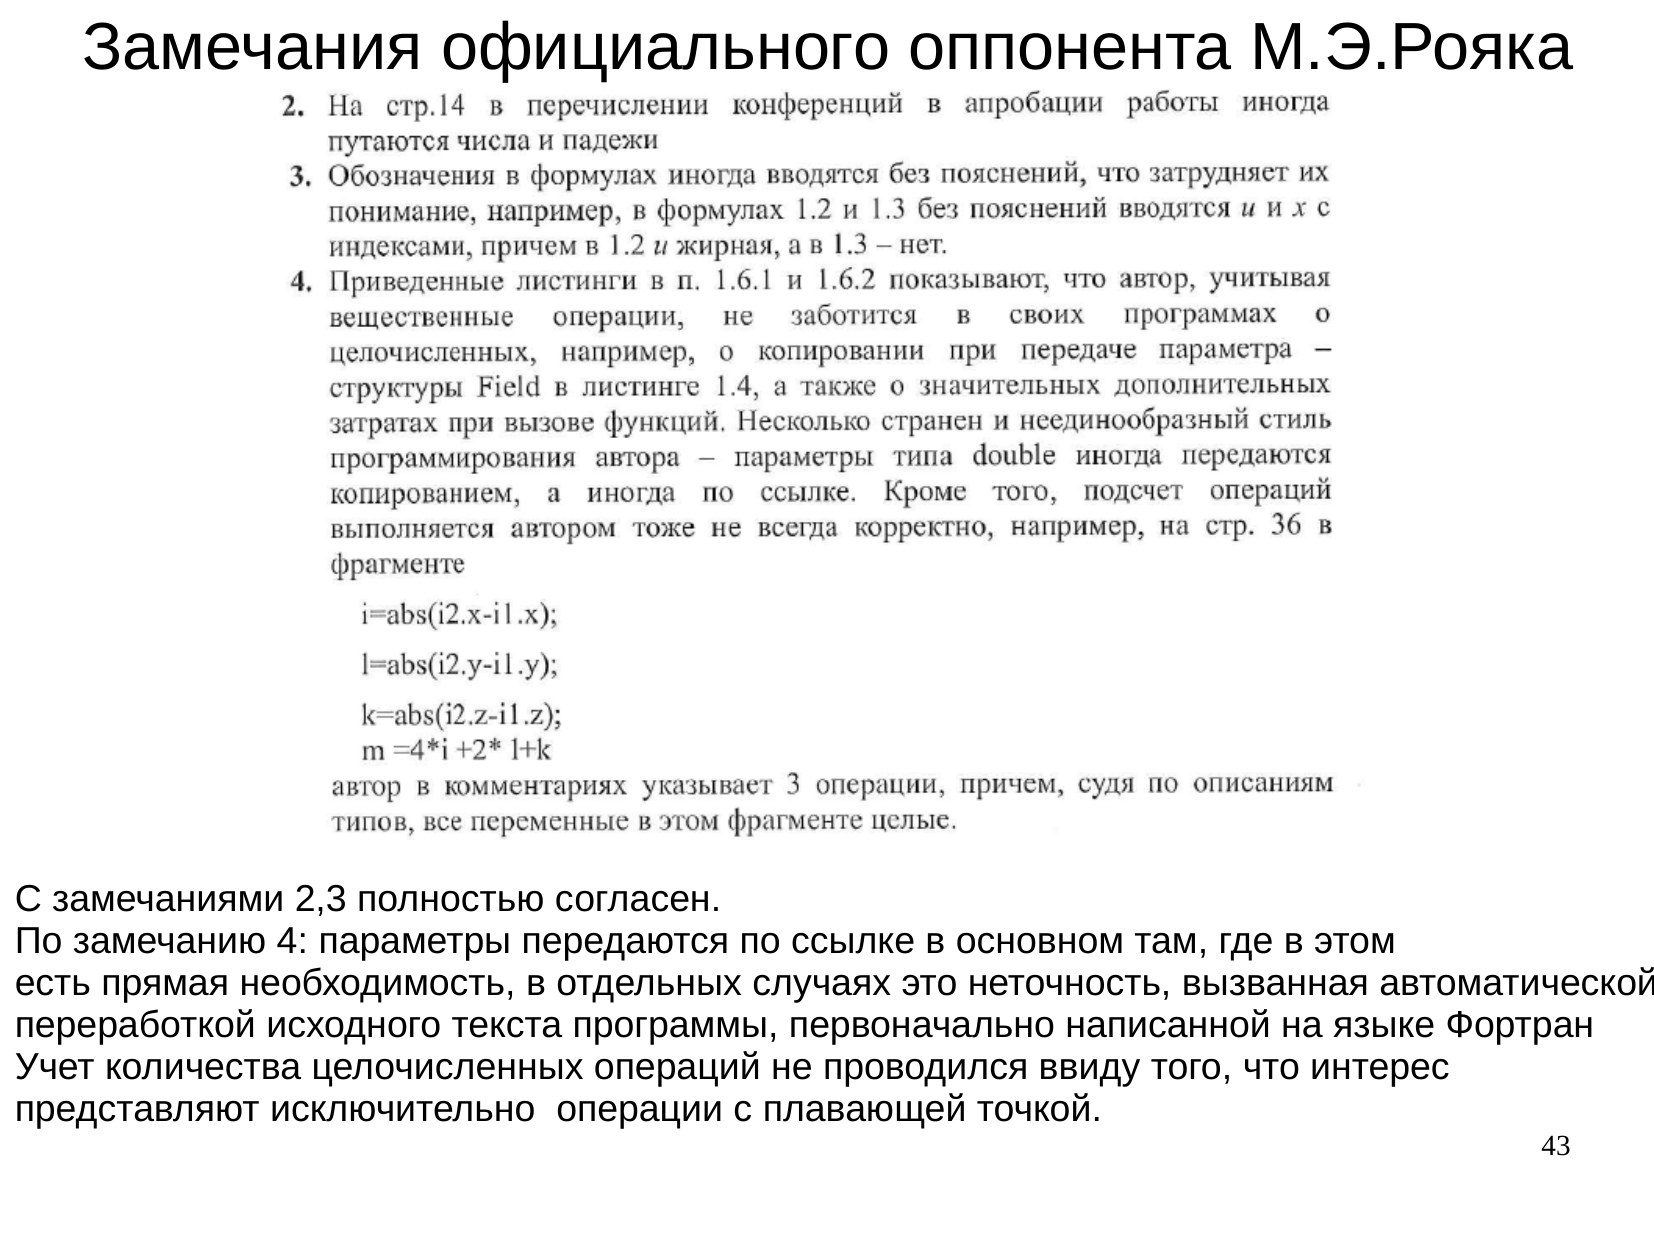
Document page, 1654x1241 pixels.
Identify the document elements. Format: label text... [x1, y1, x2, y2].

title Замечания официального оппонента М.Э.Рояка [60, 0, 1598, 151]
picture [255, 83, 1377, 841]
text_box С замечаниями 2,3 полностью согласен. По замечанию 4: параметры передаются по ссылке в основном там, где в этом есть прямая необходимость, в отдельных случаях это неточность, вызванная автоматической переработкой исходного текста программы, первоначально написанной на языке Фортран Учет количества целочисленных операций не проводился ввиду того, что интерес представляют исключительно операции с плавающей точкой. [0, 870, 1654, 1137]
